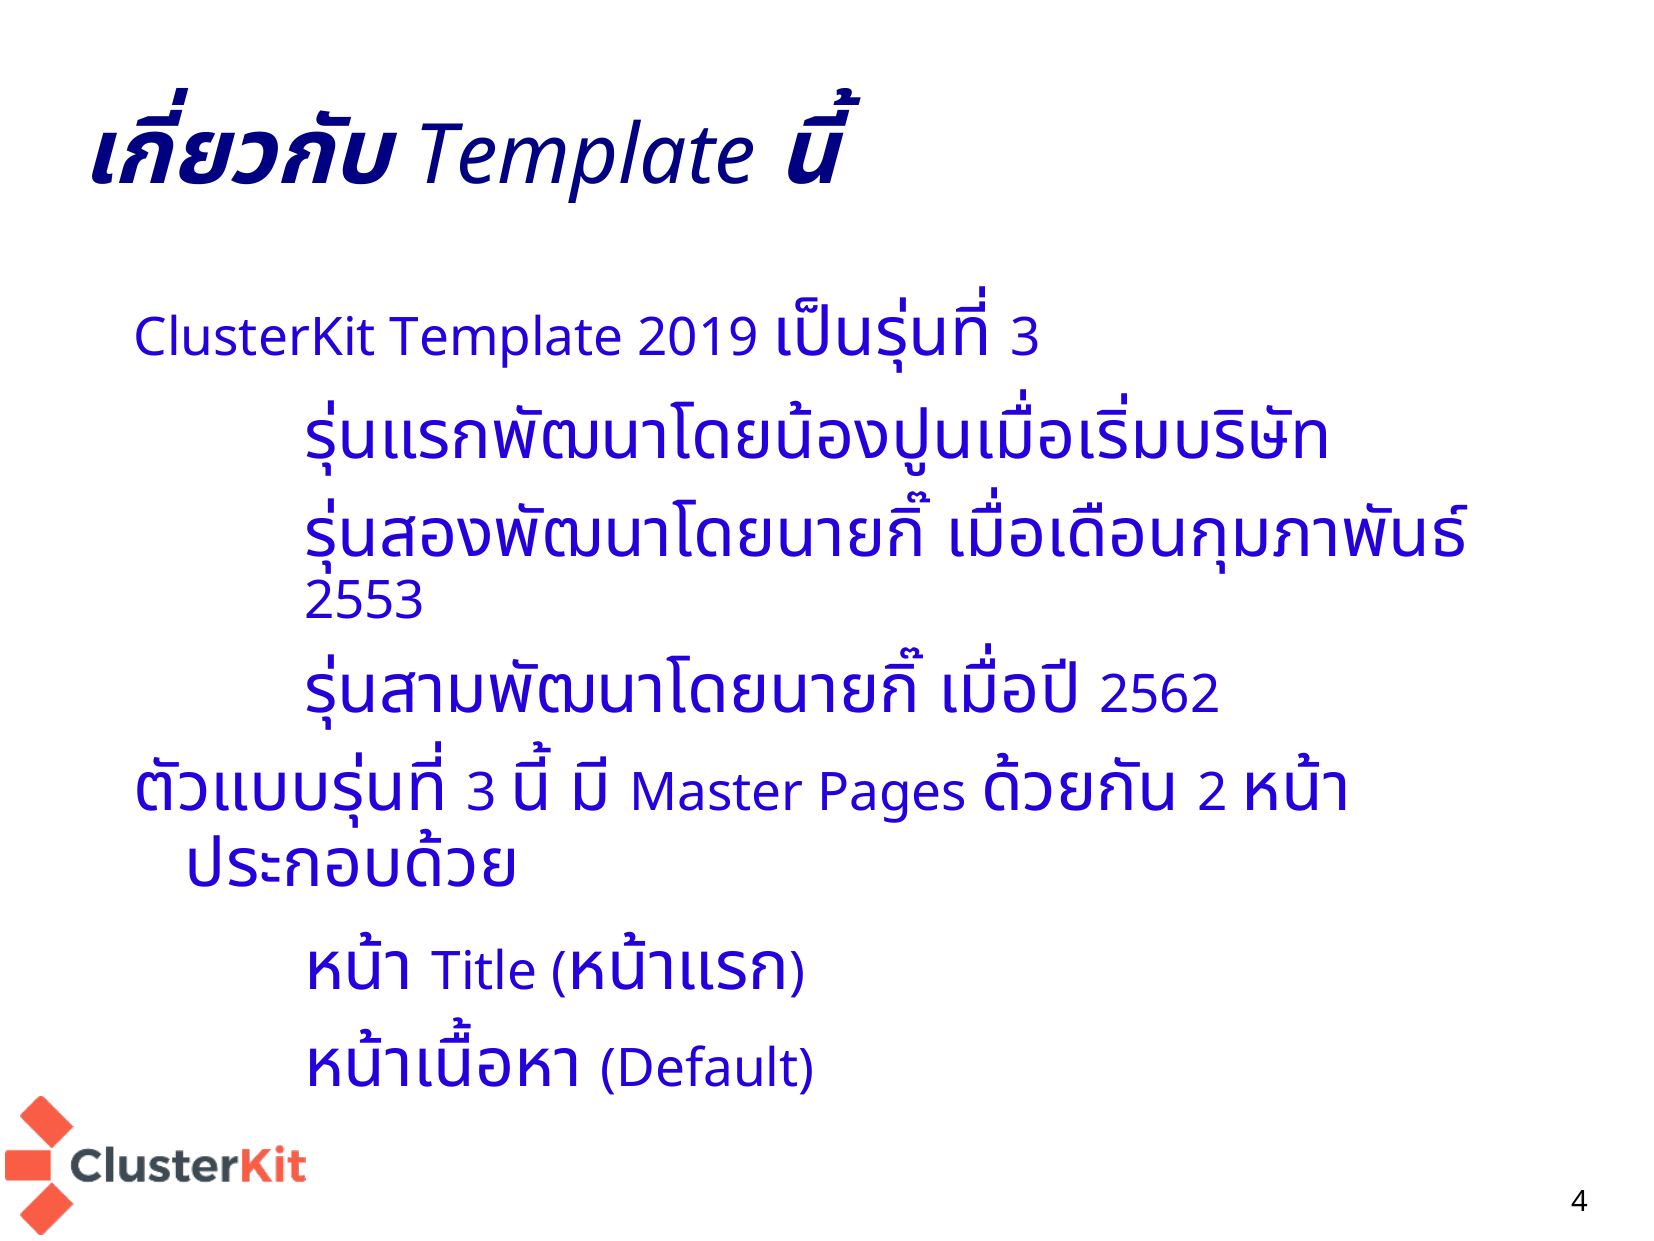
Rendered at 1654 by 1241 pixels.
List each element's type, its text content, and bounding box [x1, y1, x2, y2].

title เกี่ยวกับ Template นี้ [82, 49, 1570, 257]
list ClusterKit Template 2019 เป็นรุ่นที่ 3 รุ่นแรกพัฒนาโดยน้องปูนเมื่อเริ่มบริษัท รุ่นสองพัฒนาโดยนายกิ๊ เมื่อเดือนกุมภาพันธ์ 2553 รุ่นสามพัฒนาโดยนายกิ๊ เมื่อปี 2562 ตัวแบบรุ่นที่ 3 นี้ มี Master Pages ด้วยกัน 2 หน้า ประกอบด้วย หน้า Title (หน้าแรก) หน้าเนื้อหา (Default) [82, 290, 1570, 1109]
picture [5, 1096, 306, 1235]
